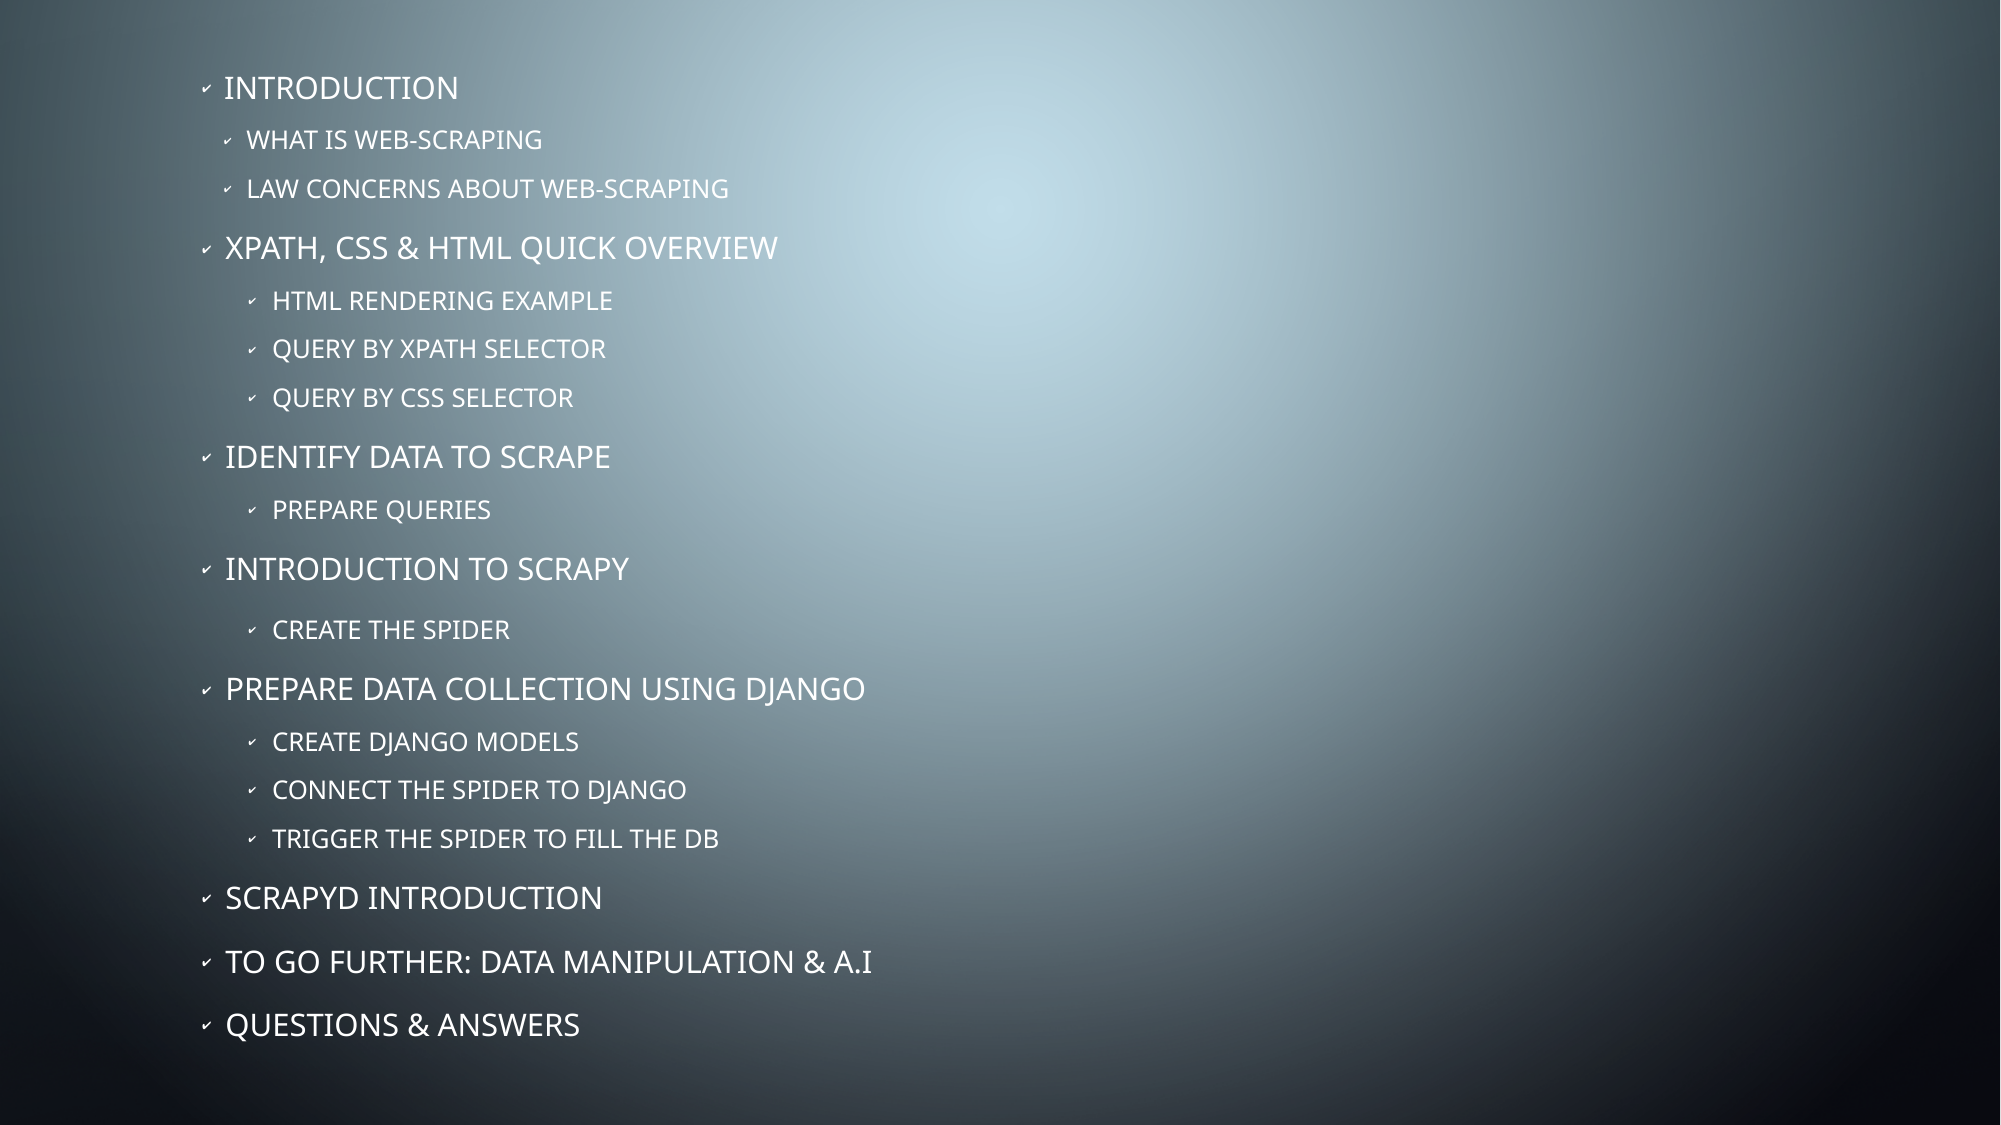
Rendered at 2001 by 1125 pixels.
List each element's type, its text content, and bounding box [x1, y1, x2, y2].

picture [0, 0, 2001, 1125]
list INTRODUCTION WHAT IS WEB-SCRAPING LAW CONCERNS ABOUT WEB-SCRAPING XPATH, CSS & HTML QUICK OVERVIEW HTML RENDERING EXAMPLE QUERY BY XPATH SELECTOR QUERY BY CSS SELECTOR IDENTIFY DATA TO SCRAPE PREPARE QUERIES INTRODUCTION TO SCRAPY CREATE THE SPIDER PREPARE DATA COLLECTION USING DJANGO CREATE DJANGO MODELS CONNECT THE SPIDER TO DJANGO TRIGGER THE SPIDER TO FILL THE DB SCRAPYD INTRODUCTION TO GO FURTHER: DATA MANIPULATION & A.I QUESTIONS & ANSWERS [187, 52, 1813, 1058]
